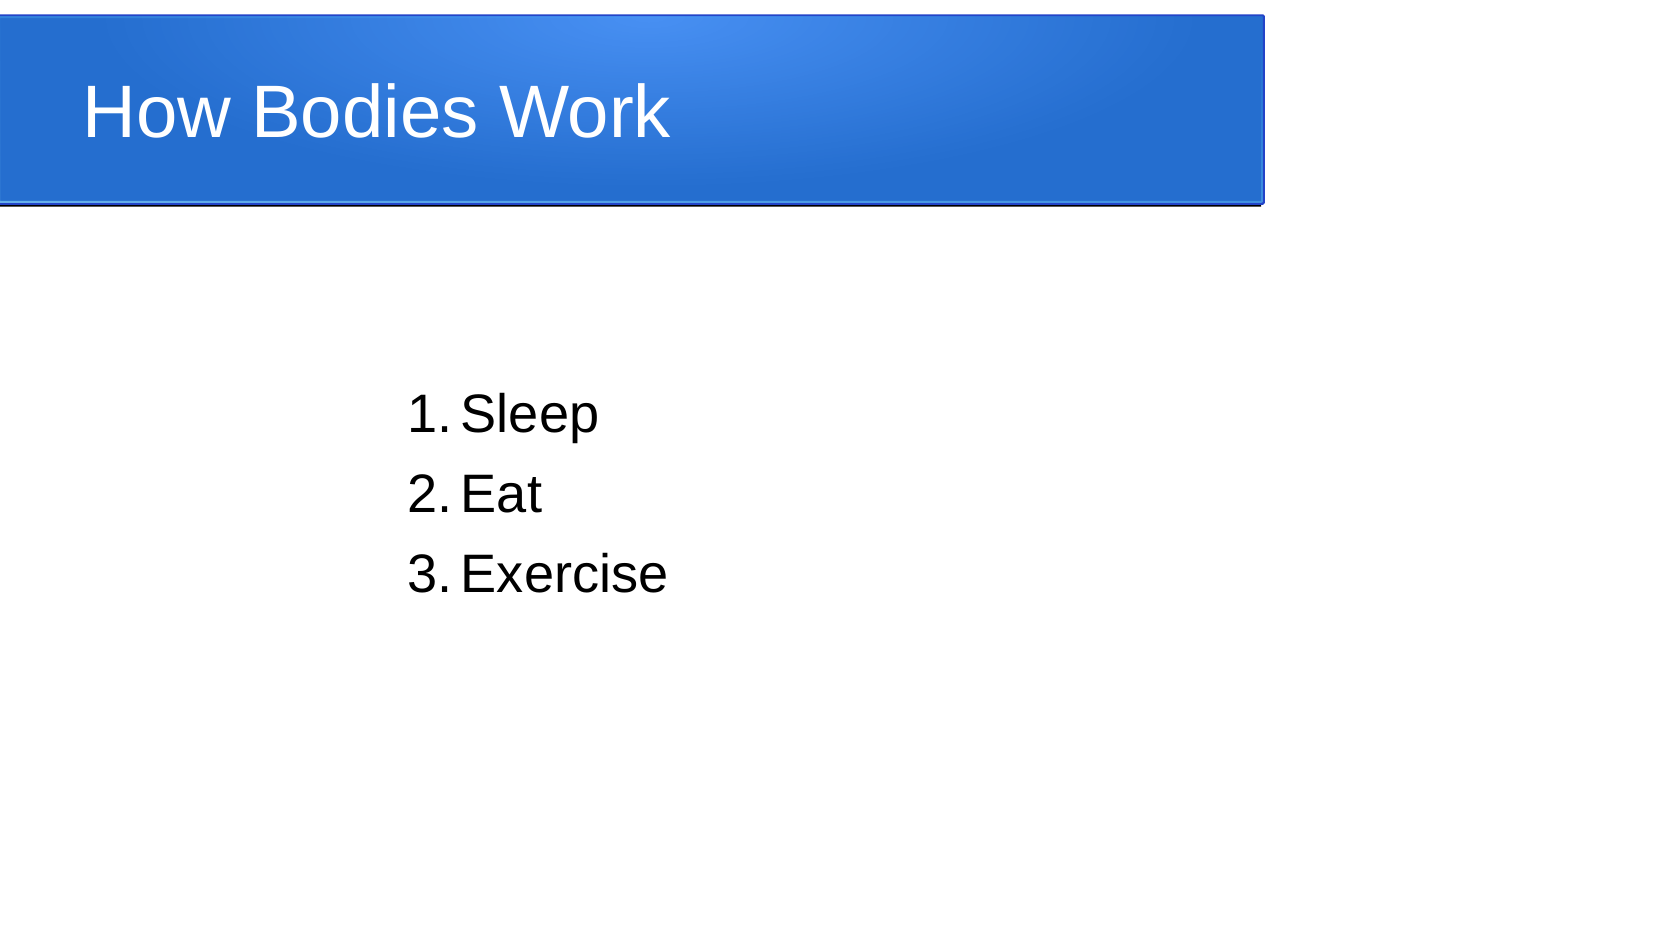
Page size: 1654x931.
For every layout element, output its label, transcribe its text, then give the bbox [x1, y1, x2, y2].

list Sleep Eat Exercise [390, 224, 1576, 841]
title How Bodies Work [82, 35, 1235, 189]
